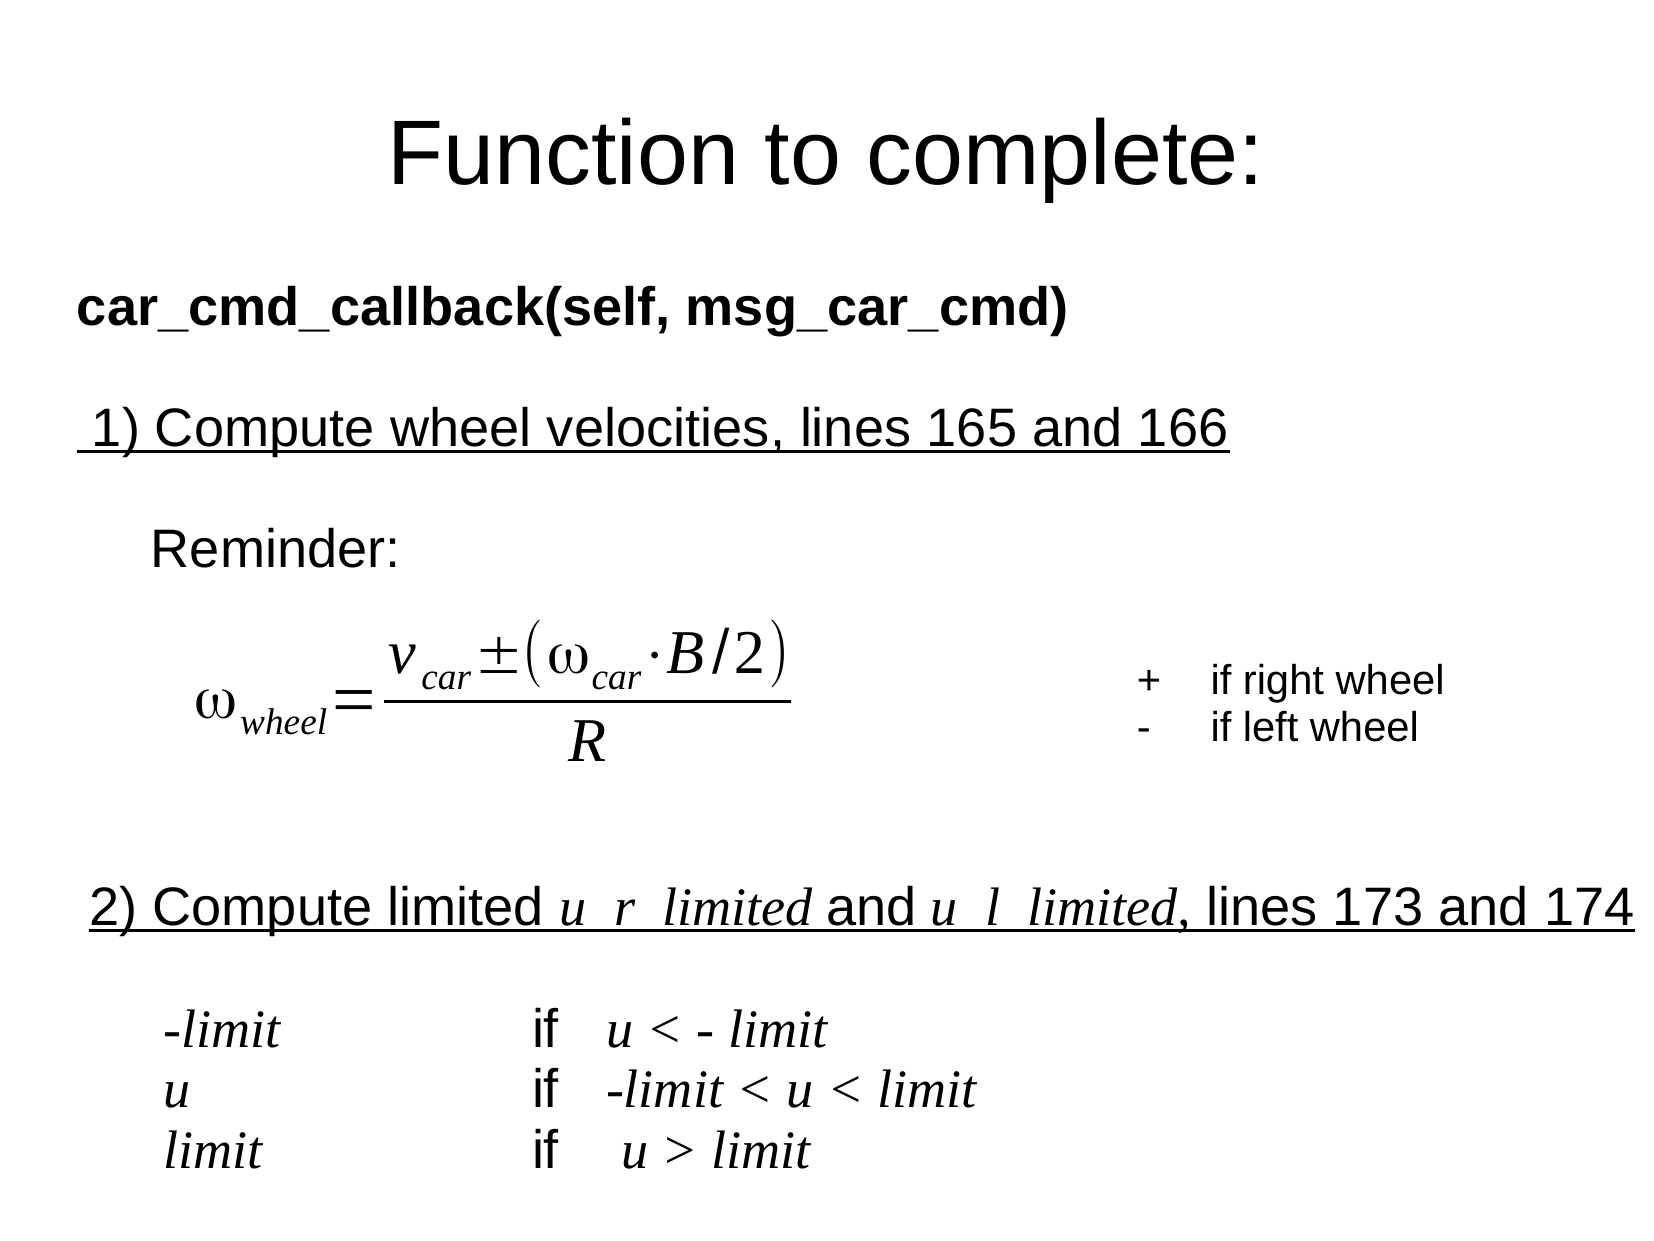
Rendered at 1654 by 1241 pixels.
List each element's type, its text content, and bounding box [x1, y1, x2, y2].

title Function to complete: [82, 49, 1571, 257]
chart [188, 617, 800, 775]
text_box + if right wheel - if left wheel [1122, 649, 1460, 758]
subtitle car_cmd_callback(self, msg_car_cmd) 1) Compute wheel velocities, lines 165 and 166 Reminder: [76, 224, 1565, 869]
text_box 2) Compute limited u_r_limited and u_l_limited, lines 173 and 174 -limit if u < - limit u if -limit < u < limit limit if u > limit [74, 869, 1651, 1188]
